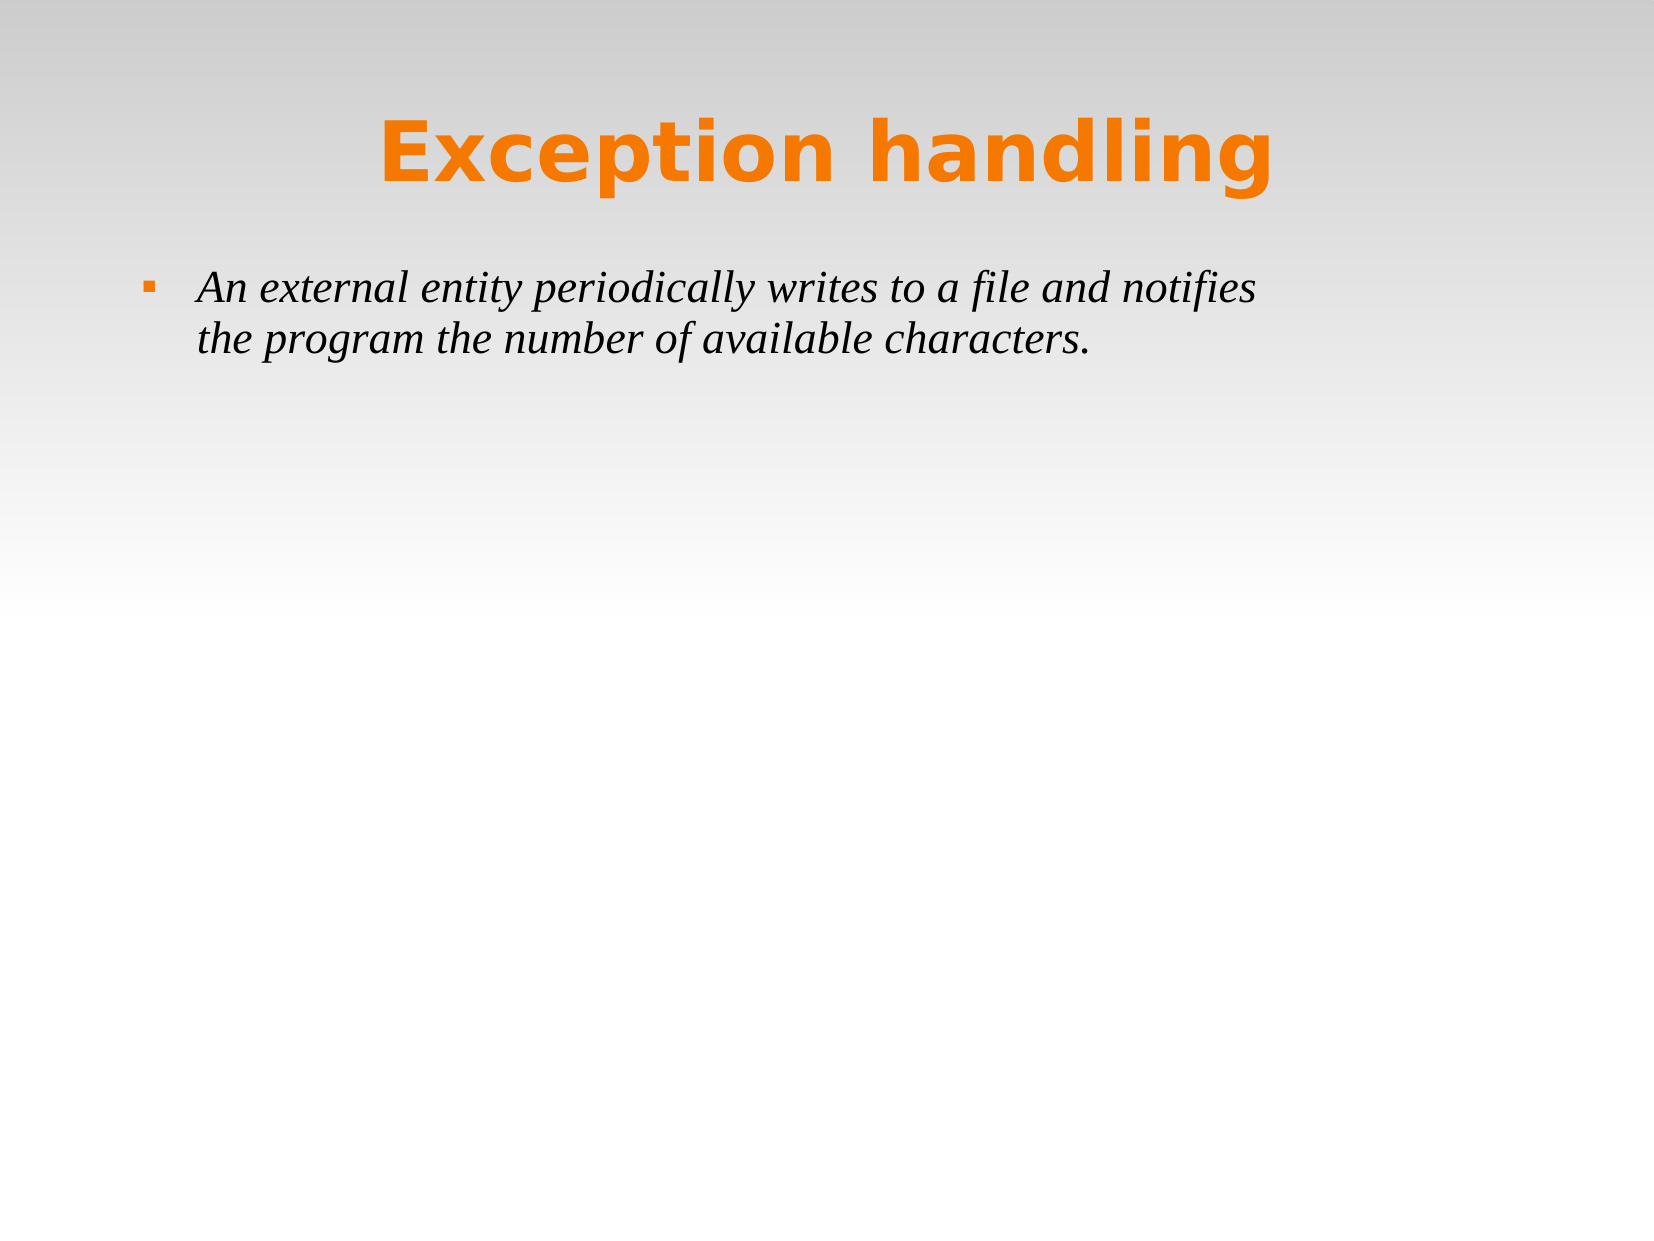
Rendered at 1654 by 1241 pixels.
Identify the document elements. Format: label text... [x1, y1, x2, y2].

list An external entity periodically writes to a file and notifies the program the number of available characters. [55, 262, 1313, 409]
title Exception handling [82, 49, 1571, 257]
